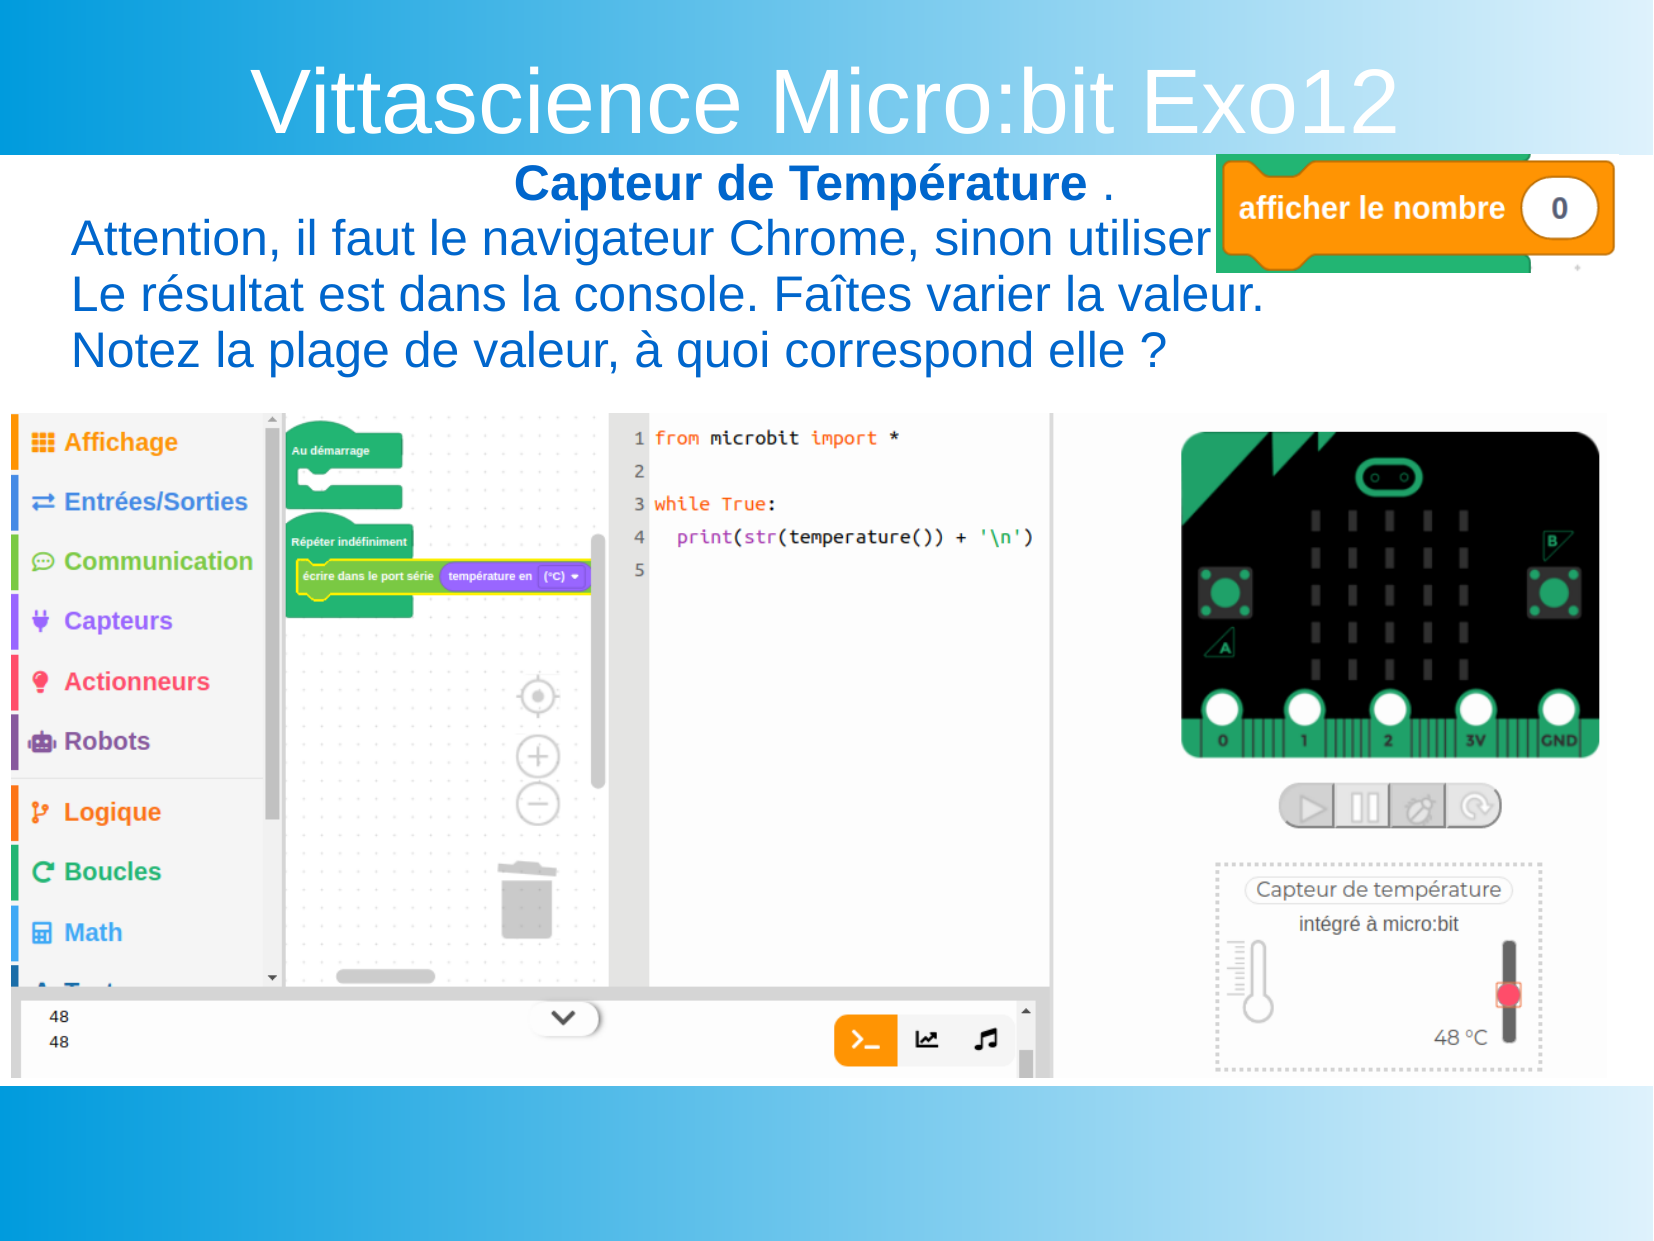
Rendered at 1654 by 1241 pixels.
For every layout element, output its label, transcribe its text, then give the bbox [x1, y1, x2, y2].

title Vittascience Micro:bit Exo12 [82, 49, 1571, 154]
picture [11, 413, 1607, 1078]
list Capteur de Température . Attention, il faut le navigateur Chrome, sinon utiliser Le résultat est dans la console. Faîtes varier la valeur. Notez la plage de valeur, à quoi correspond elle ? [70, 154, 1559, 402]
picture [1216, 154, 1619, 273]
